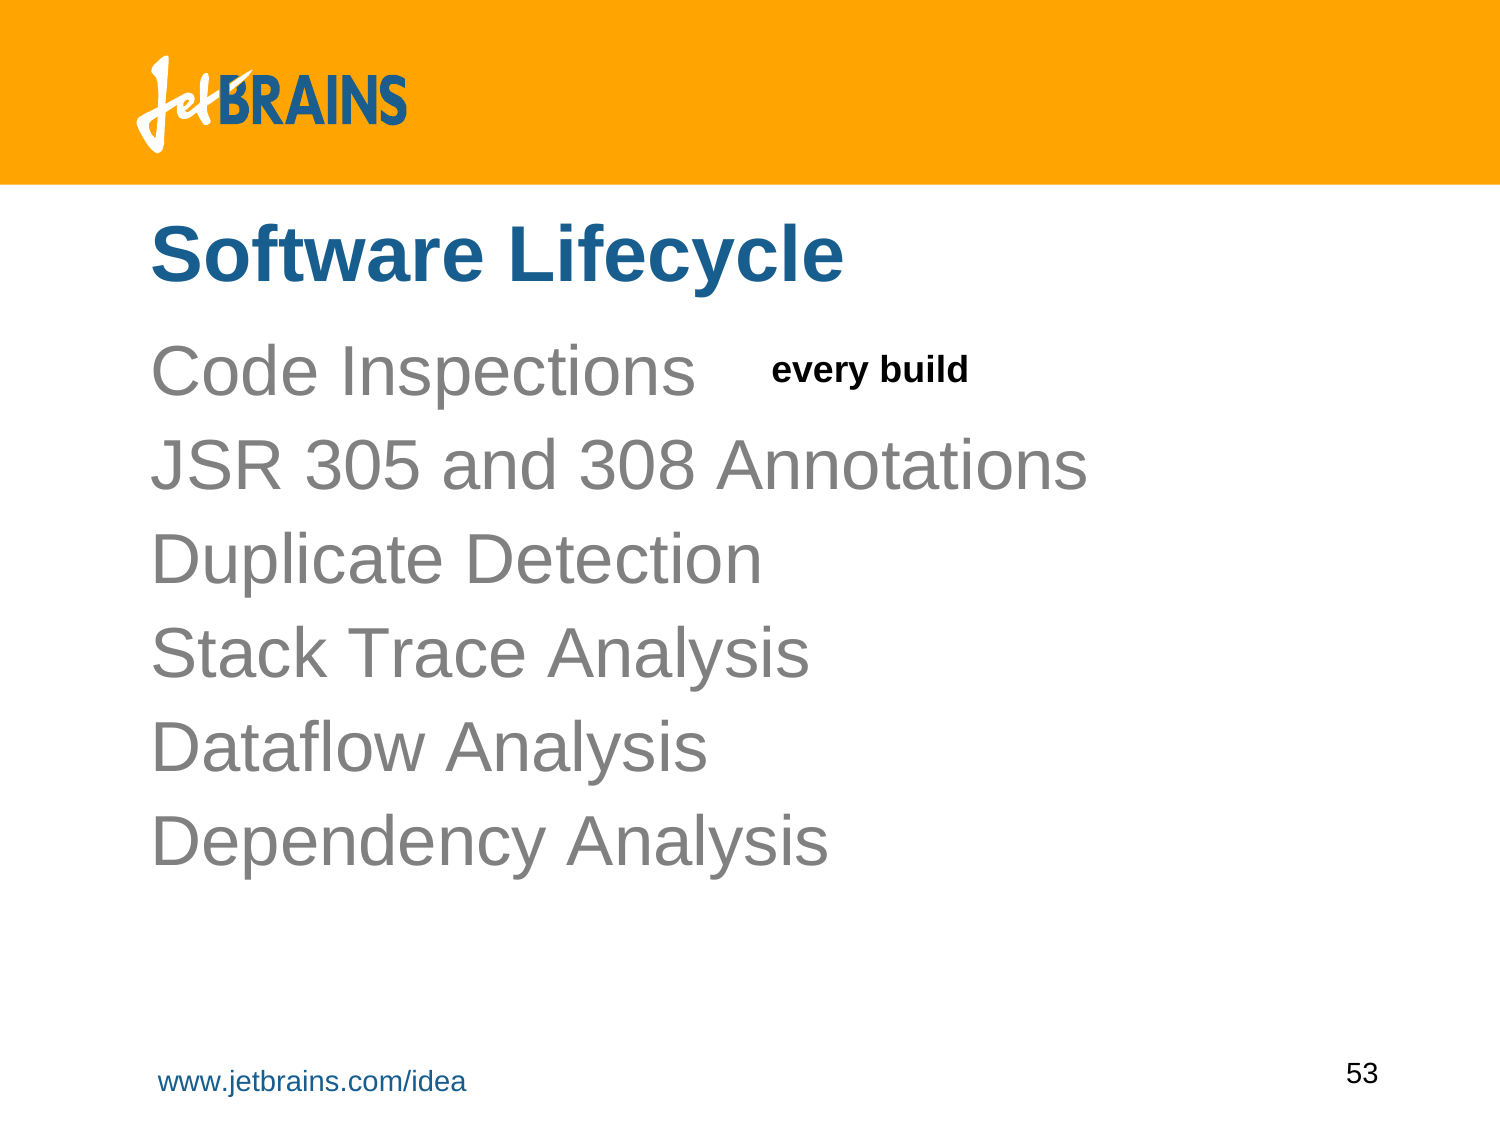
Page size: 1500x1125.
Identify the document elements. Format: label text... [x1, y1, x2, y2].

title Software Lifecycle [135, 194, 1377, 305]
list Code Inspections JSR 305 and 308 Annotations Duplicate Detection Stack Trace Analysis Dataflow Analysis Dependency Analysis [135, 326, 1388, 1051]
text_box every build [712, 337, 1029, 413]
